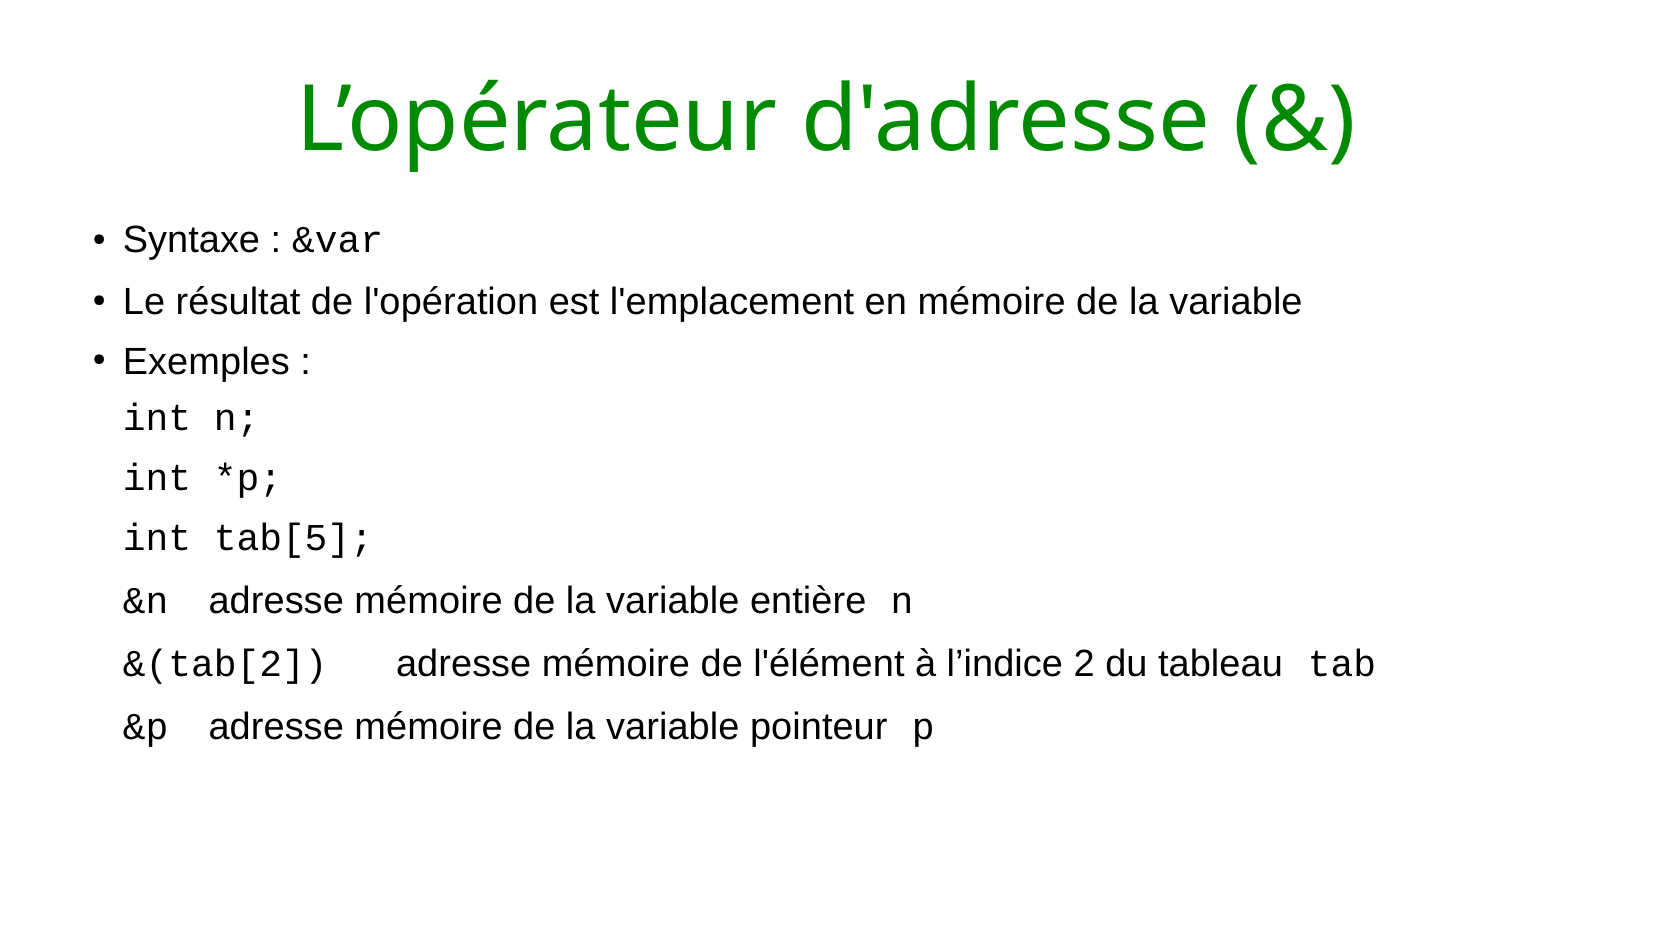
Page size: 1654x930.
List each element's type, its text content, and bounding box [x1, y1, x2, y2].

title L’opérateur d'adresse (&) [82, 37, 1571, 193]
list Syntaxe : &var Le résultat de l'opération est l'emplacement en mémoire de la variable Exemples : int n; int *p; int tab[5]; &n adresse mémoire de la variable entière n &(tab[2]) adresse mémoire de l'élément à l’indice 2 du tableau tab &p adresse mémoire de la variable pointeur p [82, 217, 1571, 757]
